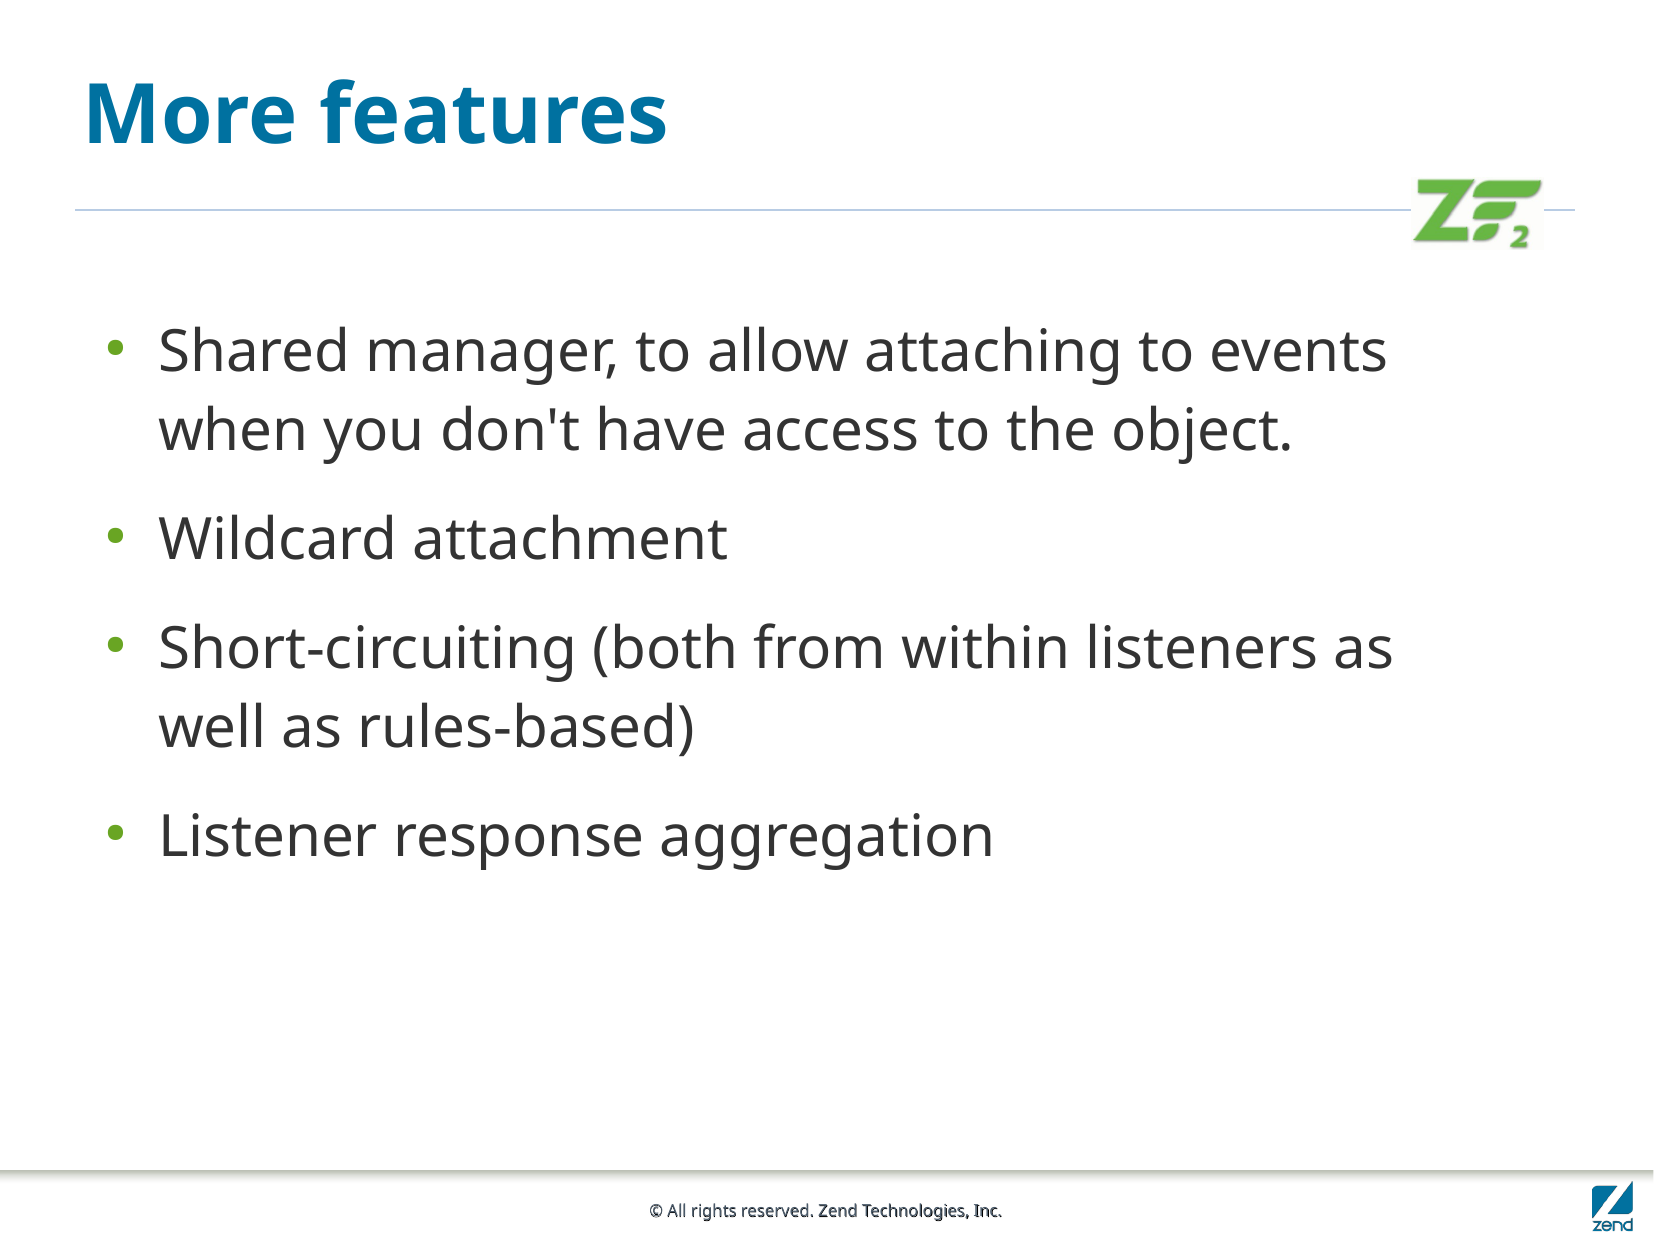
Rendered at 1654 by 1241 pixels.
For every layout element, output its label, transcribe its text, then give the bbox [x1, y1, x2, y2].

picture [0, 1170, 1654, 1232]
picture [1411, 177, 1544, 250]
list Shared manager, to allow attaching to events when you don't have access to the object. Wildcard attachment Short-circuiting (both from within listeners as well as rules-based) Listener response aggregation [87, 309, 1447, 1181]
title More features [82, 53, 1489, 169]
